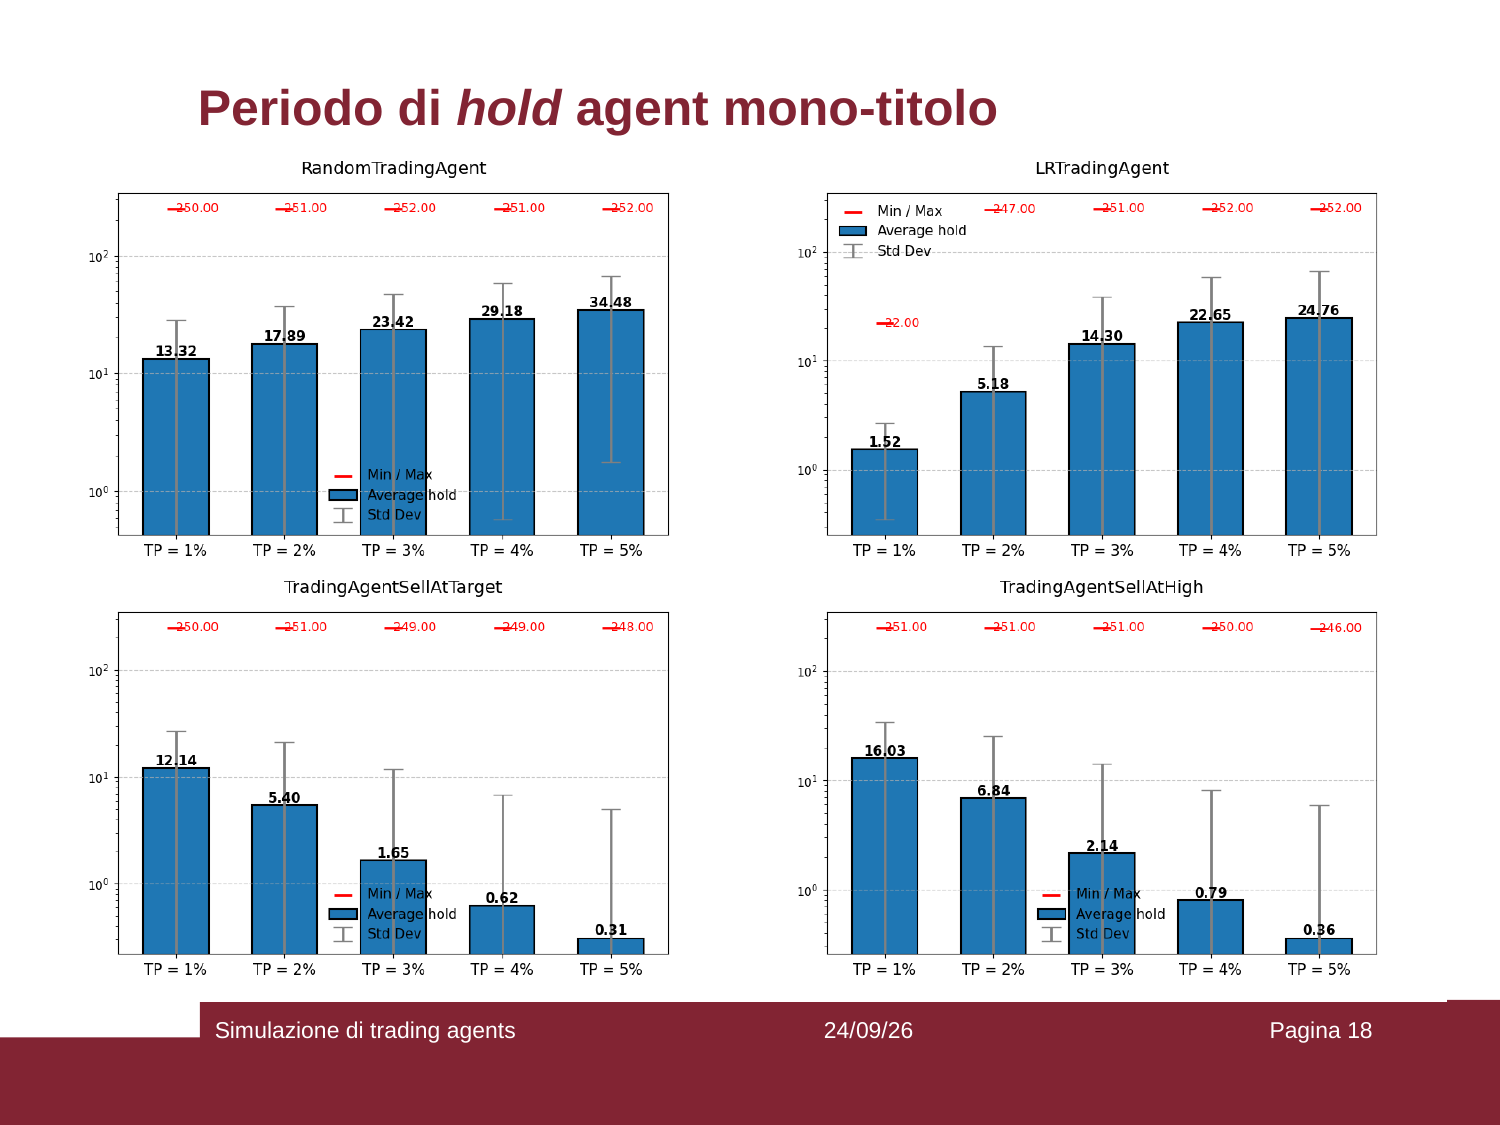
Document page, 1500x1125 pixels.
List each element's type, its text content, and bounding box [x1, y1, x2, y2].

title Periodo di hold agent mono-titolo [183, 67, 1400, 139]
picture [29, 139, 1447, 1002]
